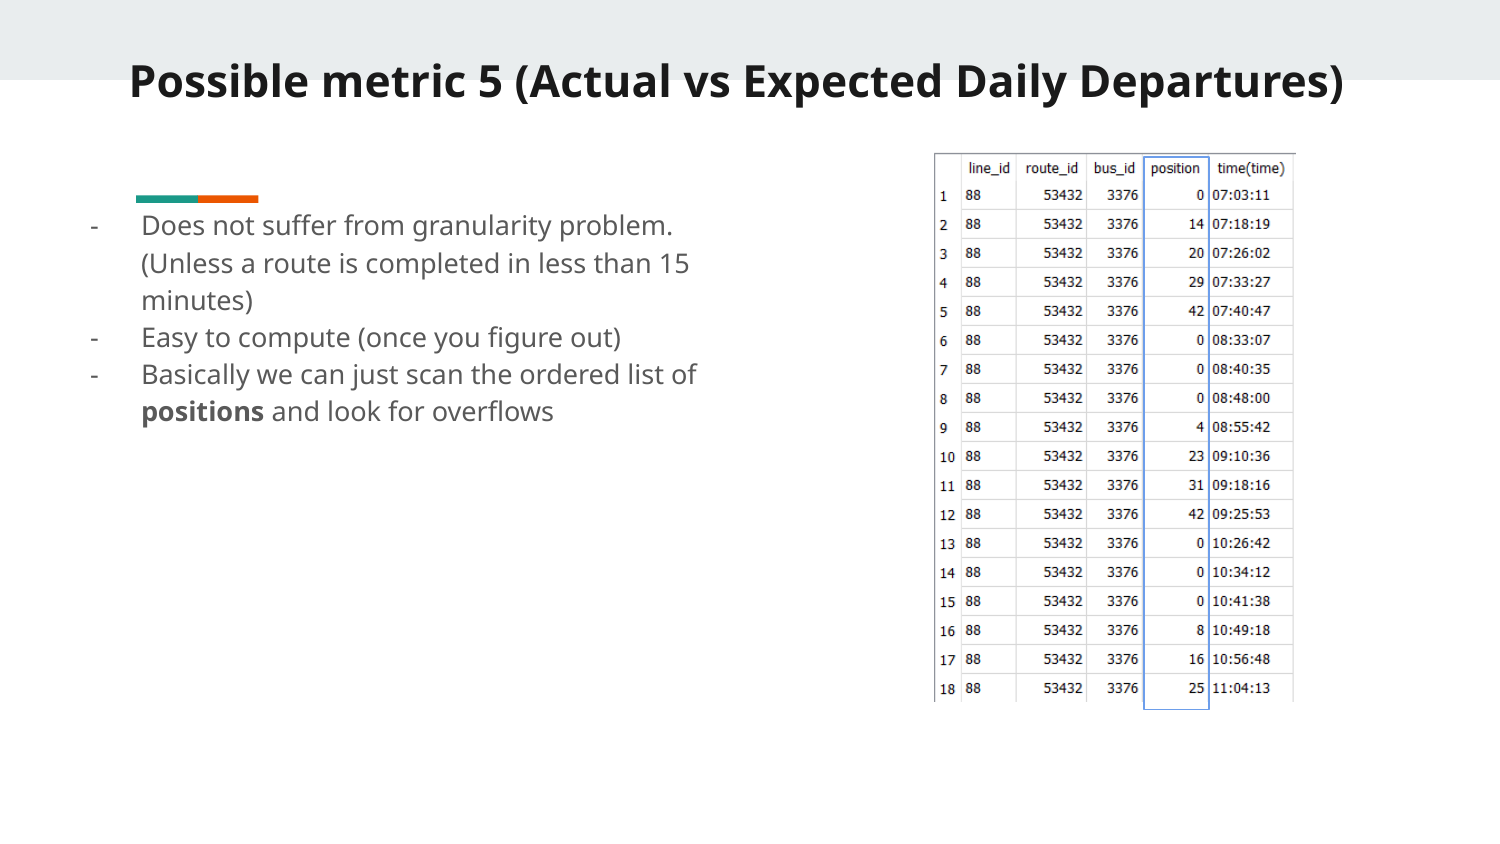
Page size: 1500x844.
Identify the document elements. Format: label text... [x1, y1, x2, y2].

title Possible metric 5 (Actual vs Expected Daily Departures) [113, 37, 1375, 126]
picture [933, 152, 1296, 702]
list Does not suffer from granularity problem. (Unless a route is completed in less than 15 minutes) Easy to compute (once you figure out) Basically we can just scan the ordered list of positions and look for overflows [51, 189, 761, 750]
picture [1145, 158, 1208, 702]
